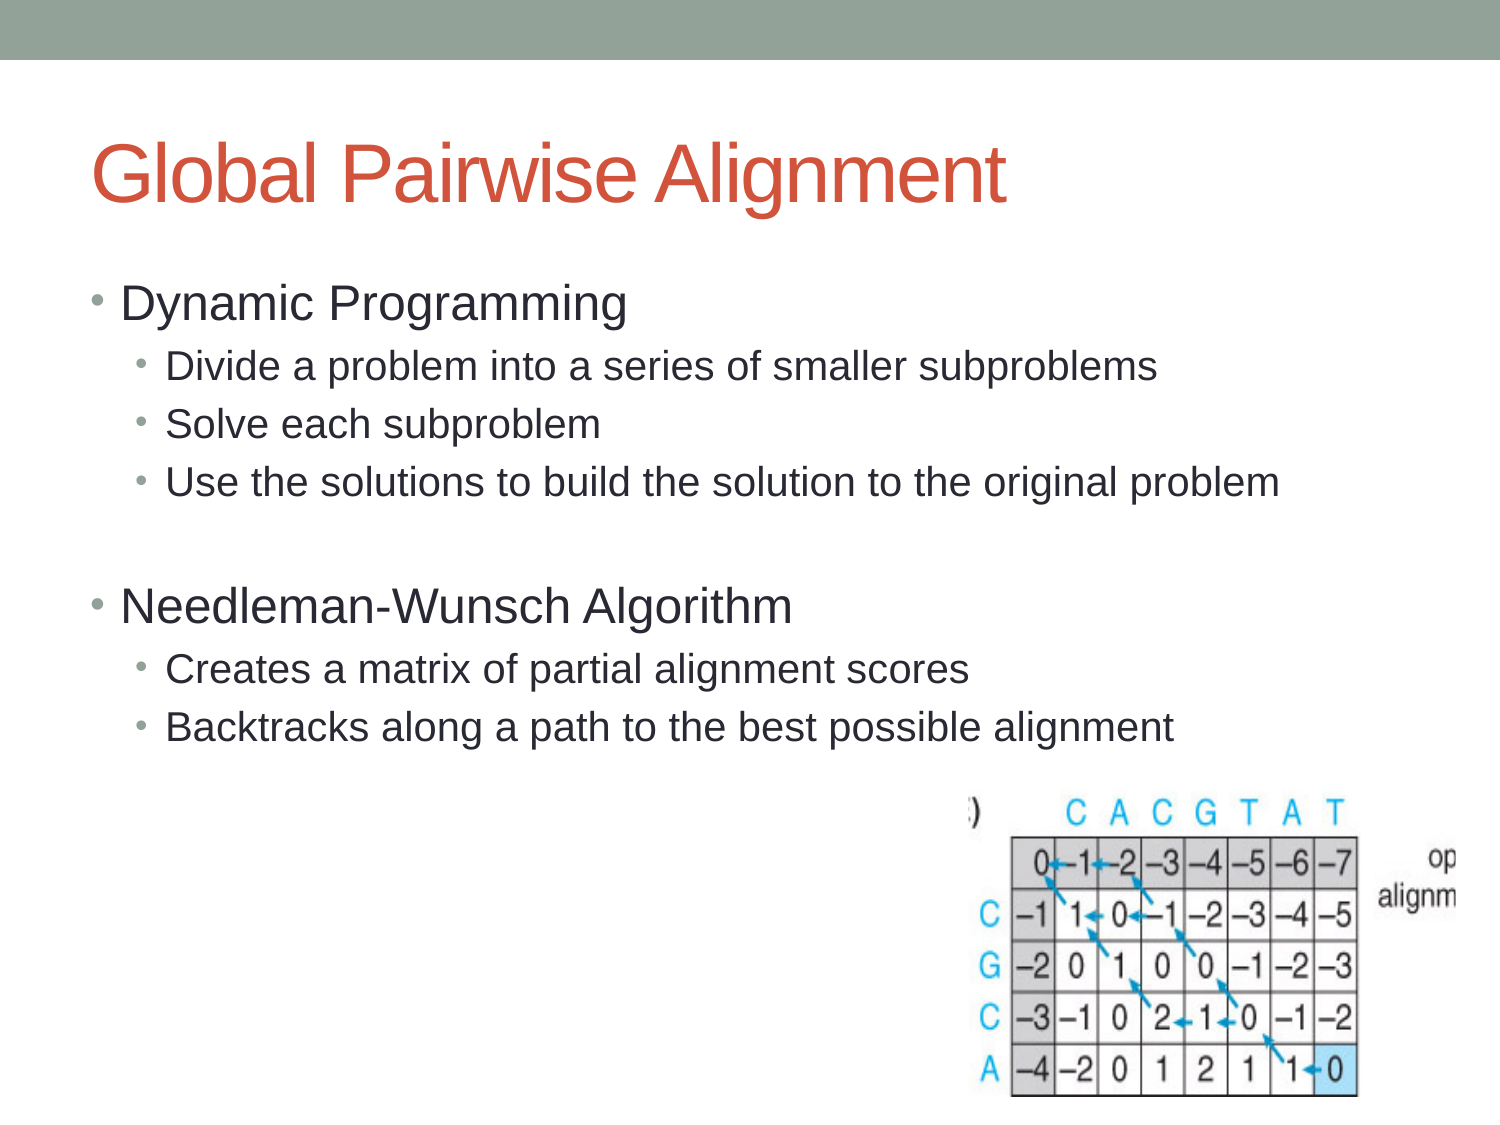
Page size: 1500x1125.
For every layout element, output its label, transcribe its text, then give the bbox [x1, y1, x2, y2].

list Dynamic Programming Divide a problem into a series of smaller subproblems Solve each subproblem Use the solutions to build the solution to the original problem Needleman-Wunsch Algorithm Creates a matrix of partial alignment scores Backtracks along a path to the best possible alignment [75, 262, 1425, 1063]
title Global Pairwise Alignment [75, 87, 1425, 250]
picture [968, 788, 1456, 1097]
